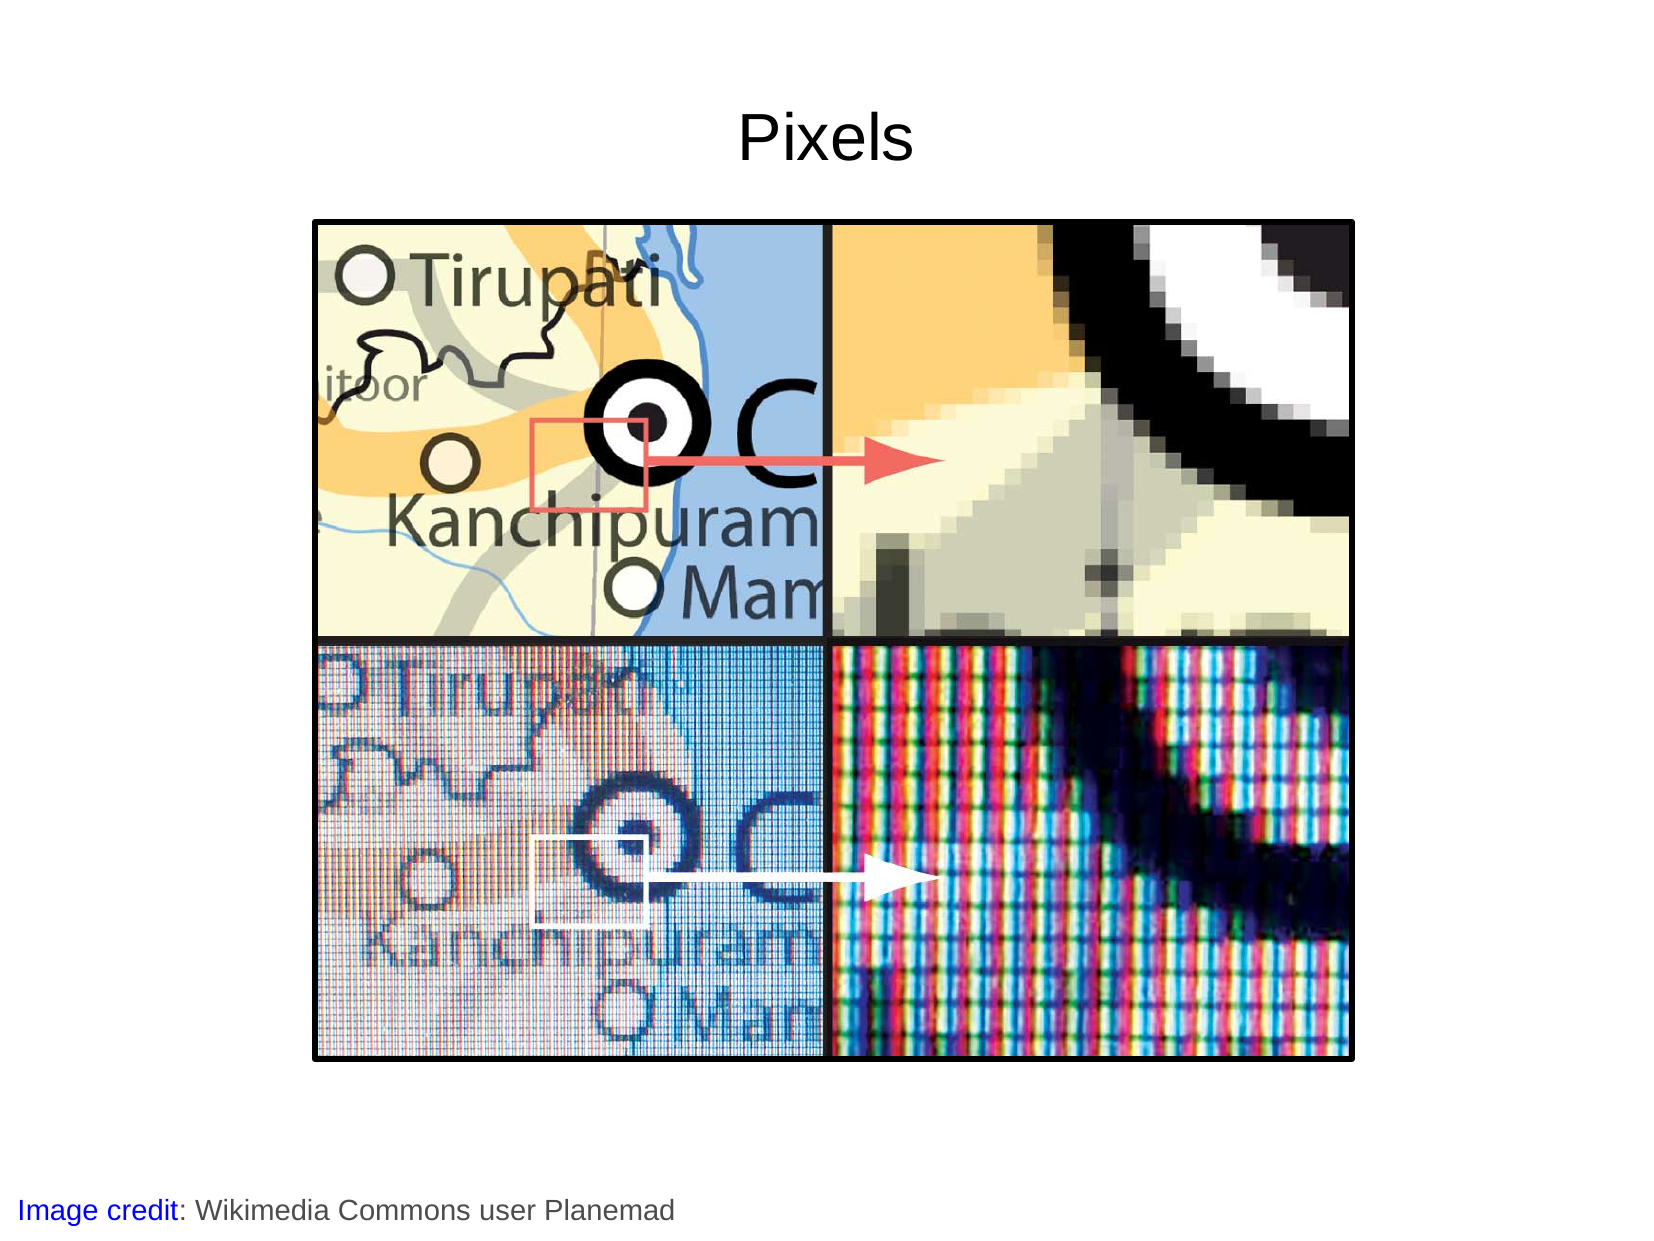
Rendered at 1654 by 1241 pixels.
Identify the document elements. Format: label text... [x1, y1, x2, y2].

picture [317, 225, 1349, 1056]
text_box Image credit: Wikimedia Commons user Planemad [2, 1186, 1163, 1234]
subtitle Pixels [82, 49, 1571, 226]
